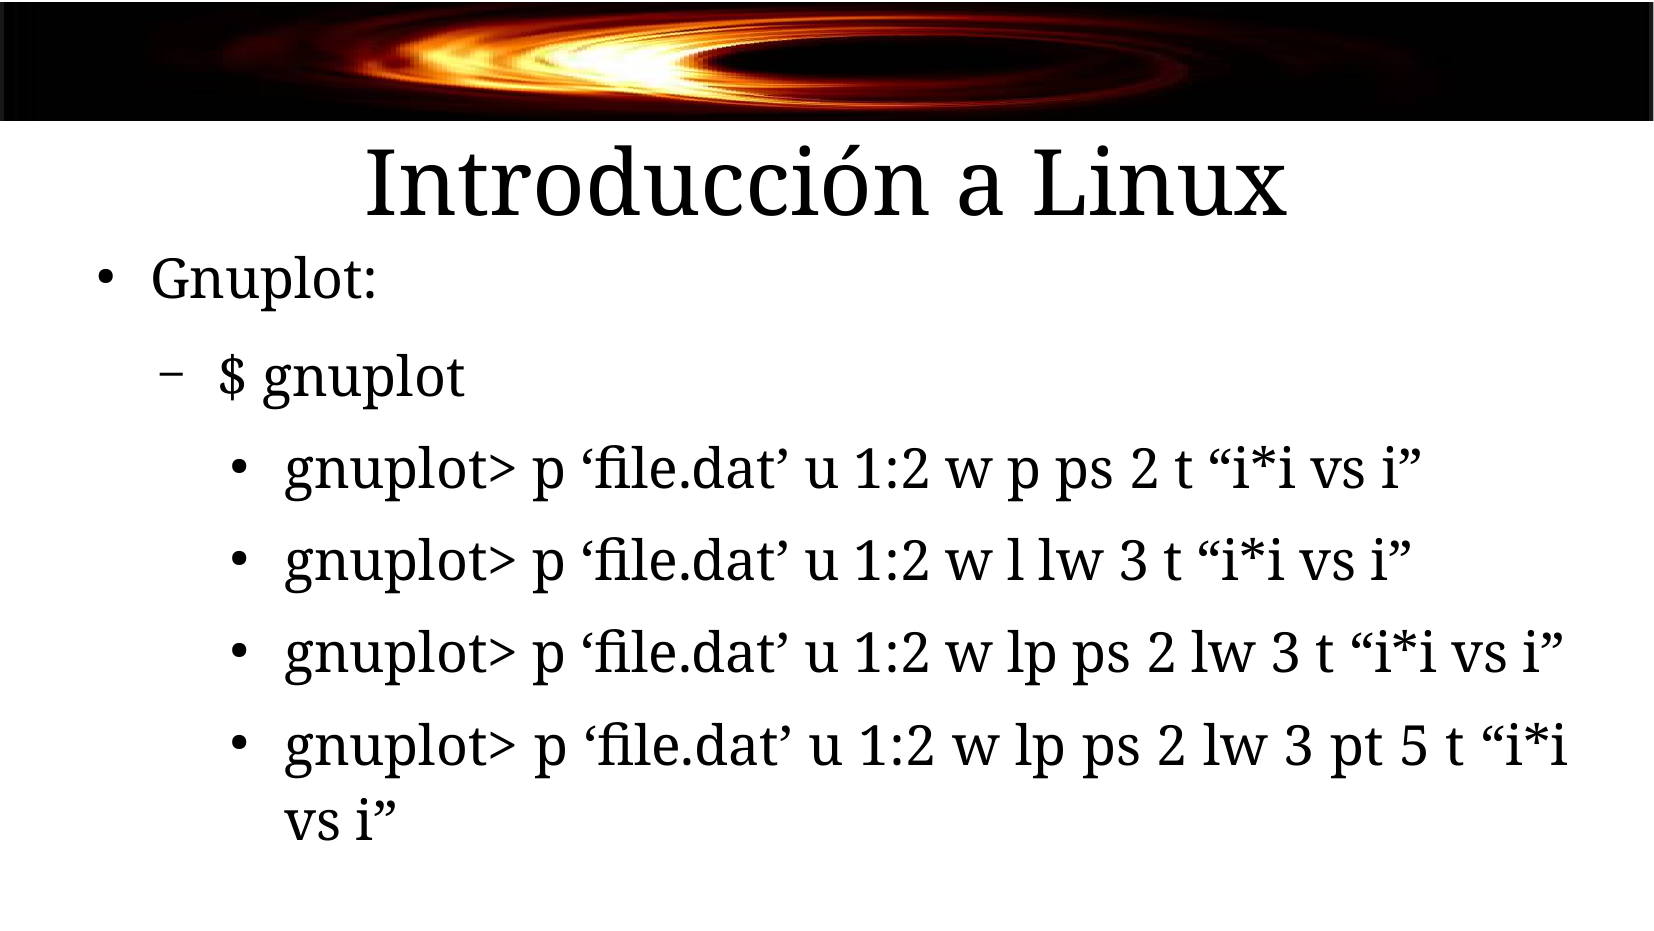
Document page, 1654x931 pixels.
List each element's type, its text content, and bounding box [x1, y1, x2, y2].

picture [0, 2, 1654, 121]
list Gnuplot: $ gnuplot gnuplot> p ‘file.dat’ u 1:2 w p ps 2 t “i*i vs i” gnuplot> p ‘file.dat’ u 1:2 w l lw 3 t “i*i vs i” gnuplot> p ‘file.dat’ u 1:2 w lp ps 2 lw 3 t “i*i vs i” gnuplot> p ‘file.dat’ u 1:2 w lp ps 2 lw 3 pt 5 t “i*i vs i” [82, 240, 1571, 886]
title Introducción a Linux [82, 121, 1571, 240]
